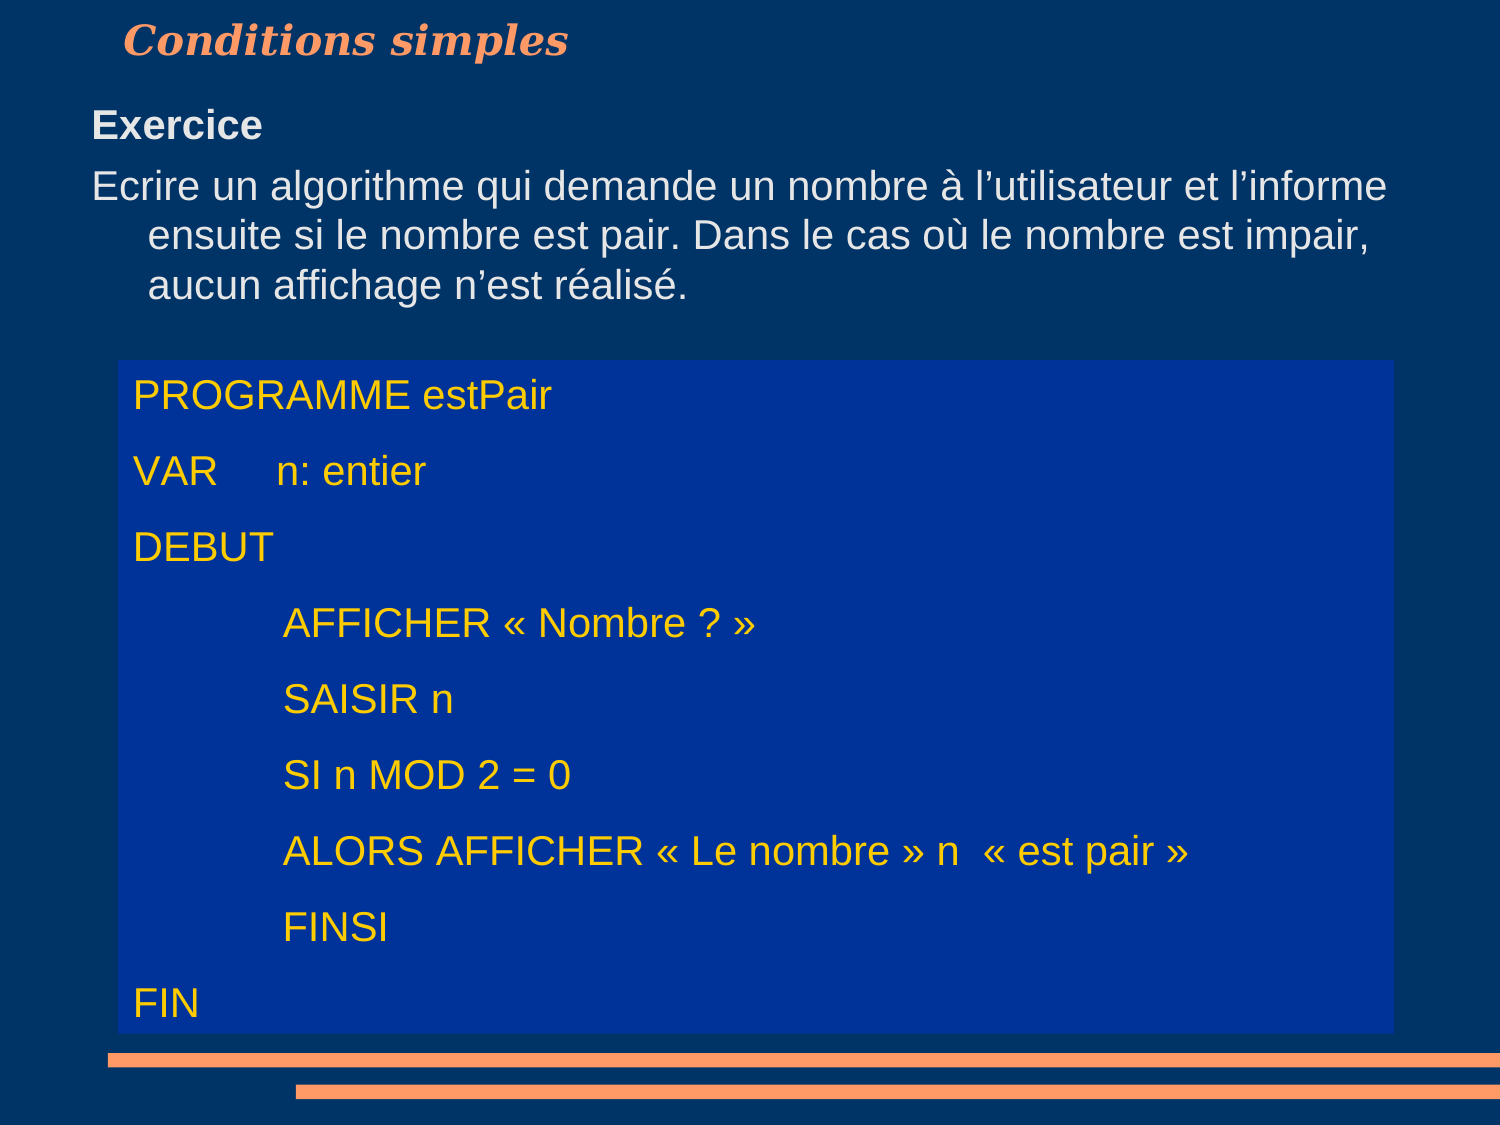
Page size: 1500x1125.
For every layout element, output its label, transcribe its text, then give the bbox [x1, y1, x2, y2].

text_box PROGRAMME estPair VAR n: entier DEBUT AFFICHER « Nombre ? » SAISIR n SI n MOD 2 = 0 ALORS AFFICHER « Le nombre » n « est pair » FINSI FIN [118, 360, 1394, 1034]
list Exercice Ecrire un algorithme qui demande un nombre à l’utilisateur et l’informe ensuite si le nombre est pair. Dans le cas où le nombre est impair, aucun affichage n’est réalisé. [76, 90, 1471, 766]
title Conditions simples [88, 0, 1364, 79]
